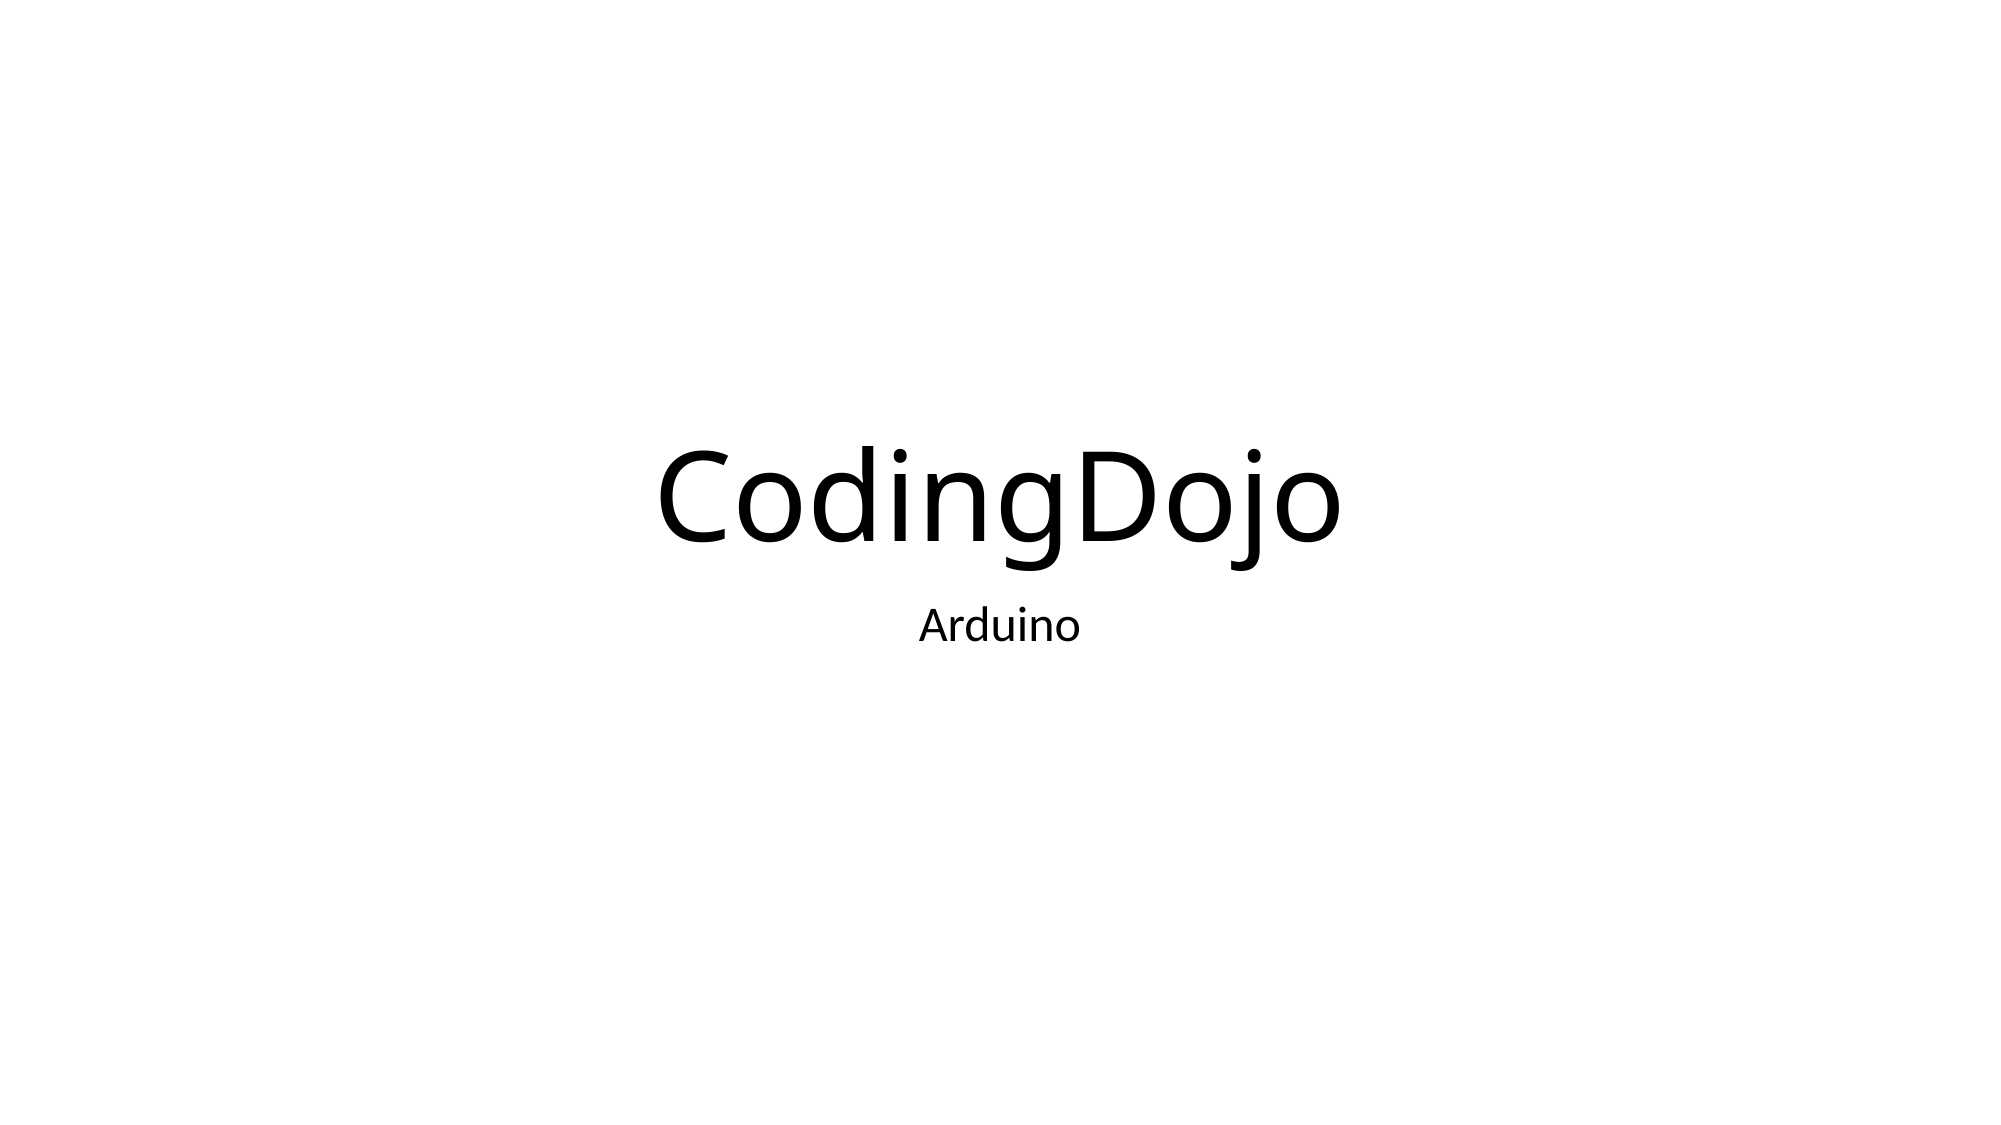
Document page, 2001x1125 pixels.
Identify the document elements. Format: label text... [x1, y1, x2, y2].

subtitle Arduino [249, 590, 1750, 863]
title CodingDojo [249, 184, 1750, 576]
